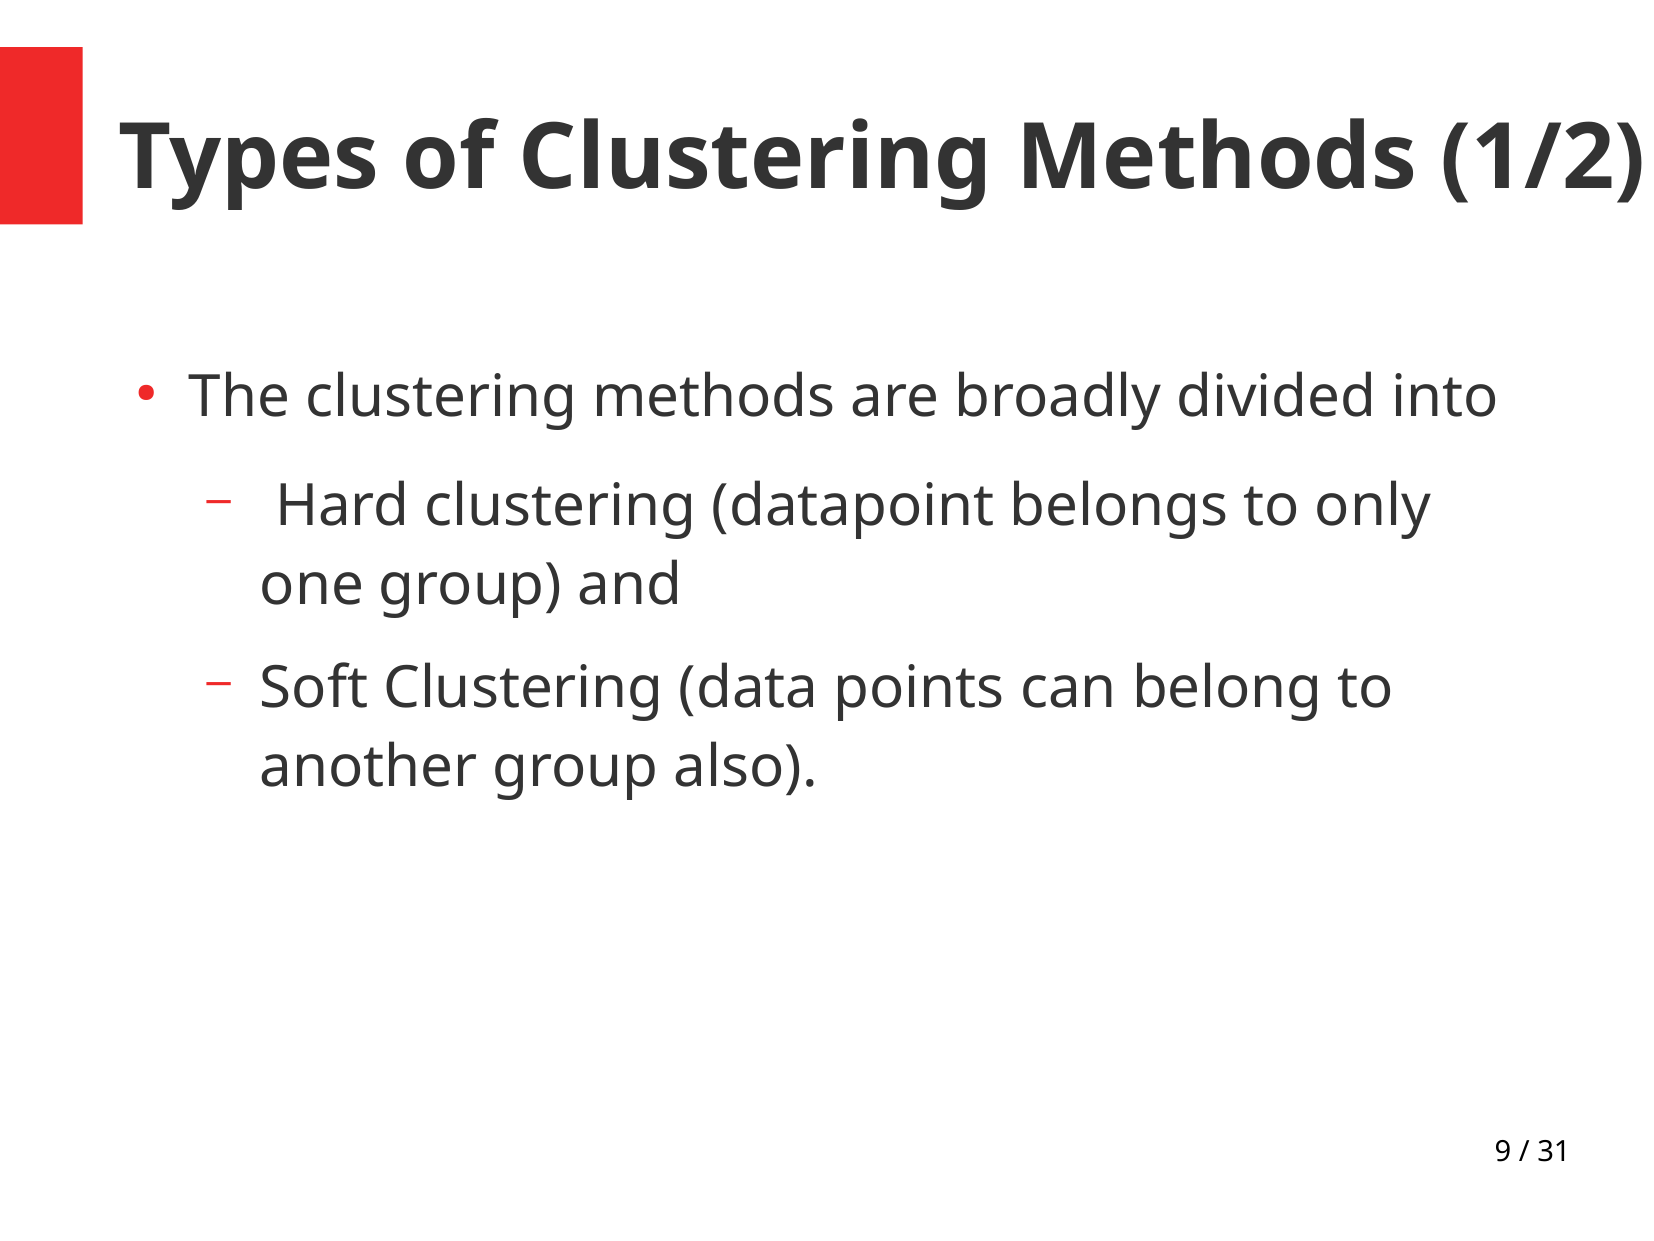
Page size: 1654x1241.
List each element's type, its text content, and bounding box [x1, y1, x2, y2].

title Types of Clustering Methods (1/2) [118, 28, 1654, 278]
list The clustering methods are broadly divided into Hard clustering (datapoint belongs to only one group) and Soft Clustering (data points can belong to another group also). [118, 354, 1536, 1074]
